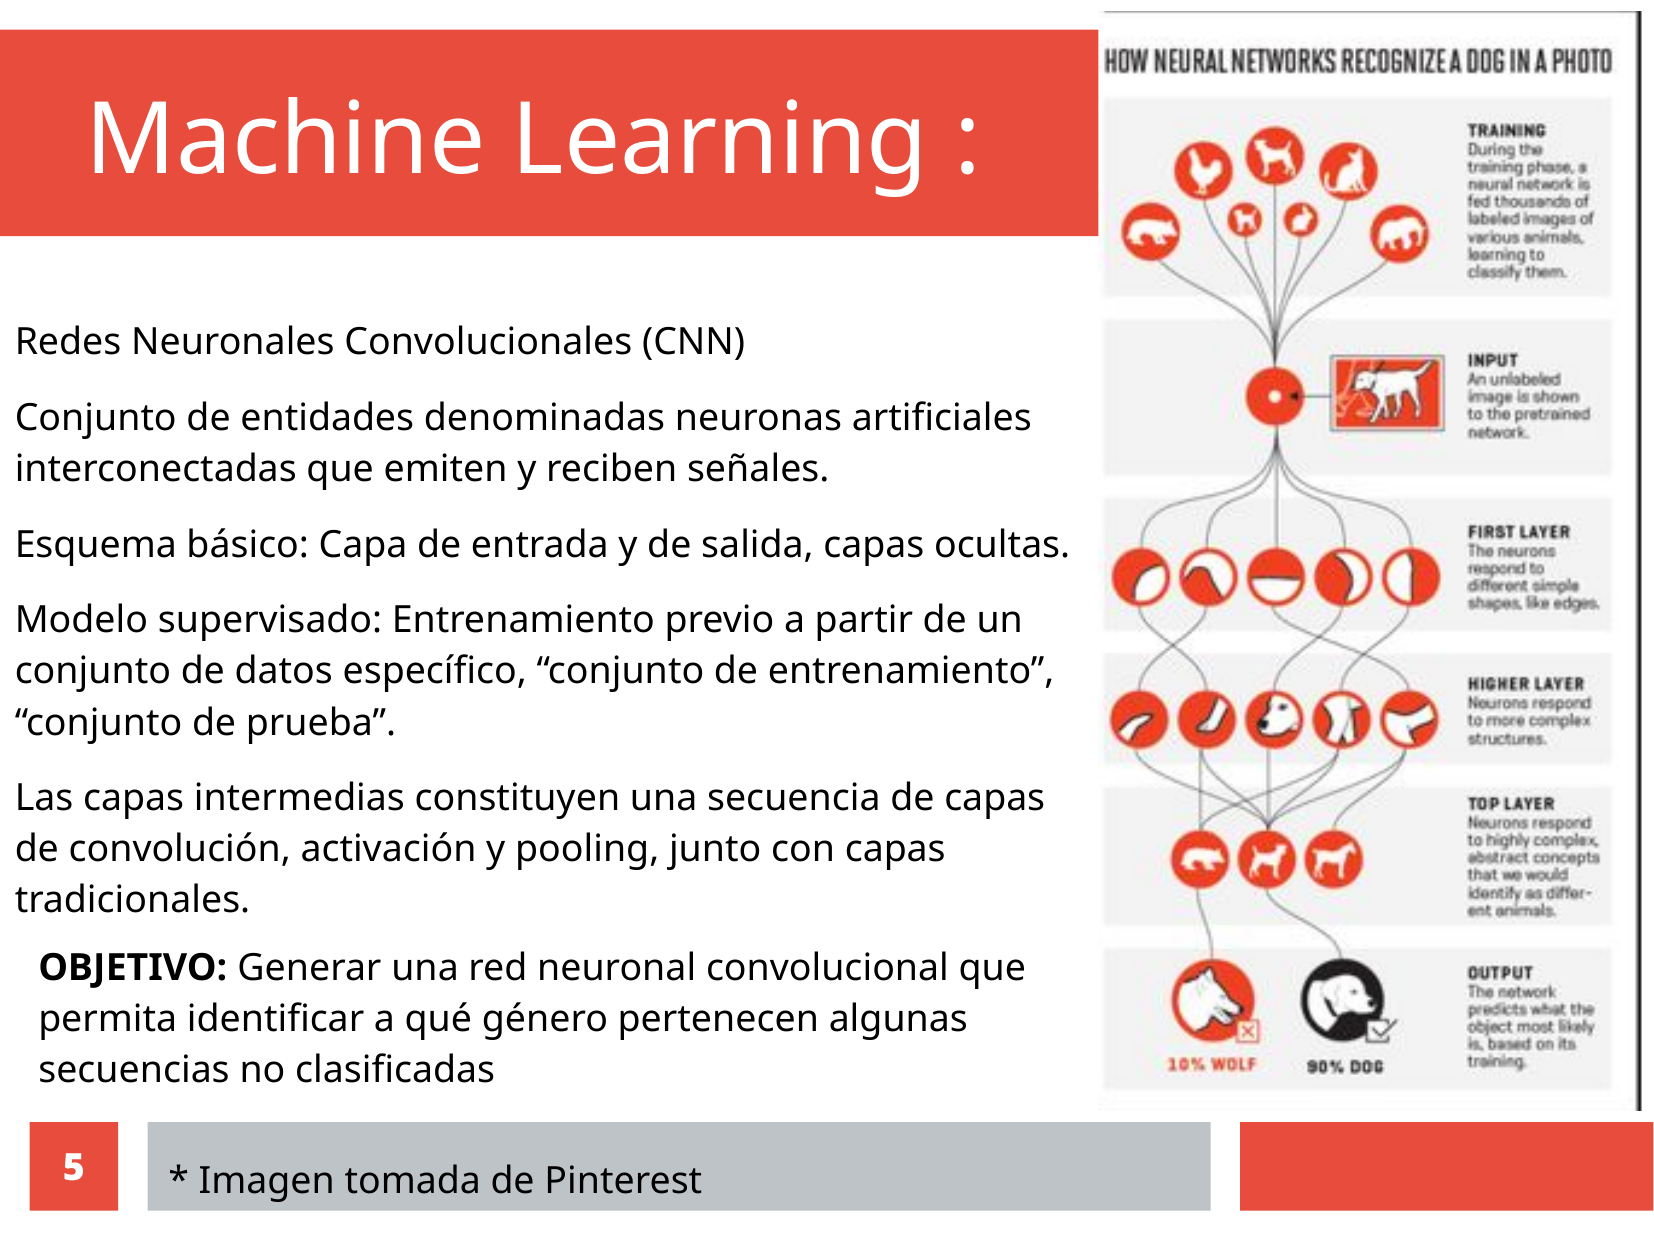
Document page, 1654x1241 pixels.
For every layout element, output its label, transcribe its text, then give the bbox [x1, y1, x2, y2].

text_box Machine Learning : [70, 59, 1063, 225]
text_box Redes Neuronales Convolucionales (CNN) Conjunto de entidades denominadas neuronas artificiales interconectadas que emiten y reciben señales. Esquema básico: Capa de entrada y de salida, capas ocultas. Modelo supervisado: Entrenamiento previo a partir de un conjunto de datos específico, “conjunto de entrenamiento”, “conjunto de prueba”. Las capas intermedias constituyen una secuencia de capas de convolución, activación y pooling, junto con capas tradicionales. [0, 307, 1099, 957]
picture [1098, 11, 1642, 1111]
text_box OBJETIVO: Generar una red neuronal convolucional que permita identificar a qué género pertenecen algunas secuencias no clasificadas [23, 933, 1075, 1090]
text_box * Imagen tomada de Pinterest [153, 1145, 745, 1208]
